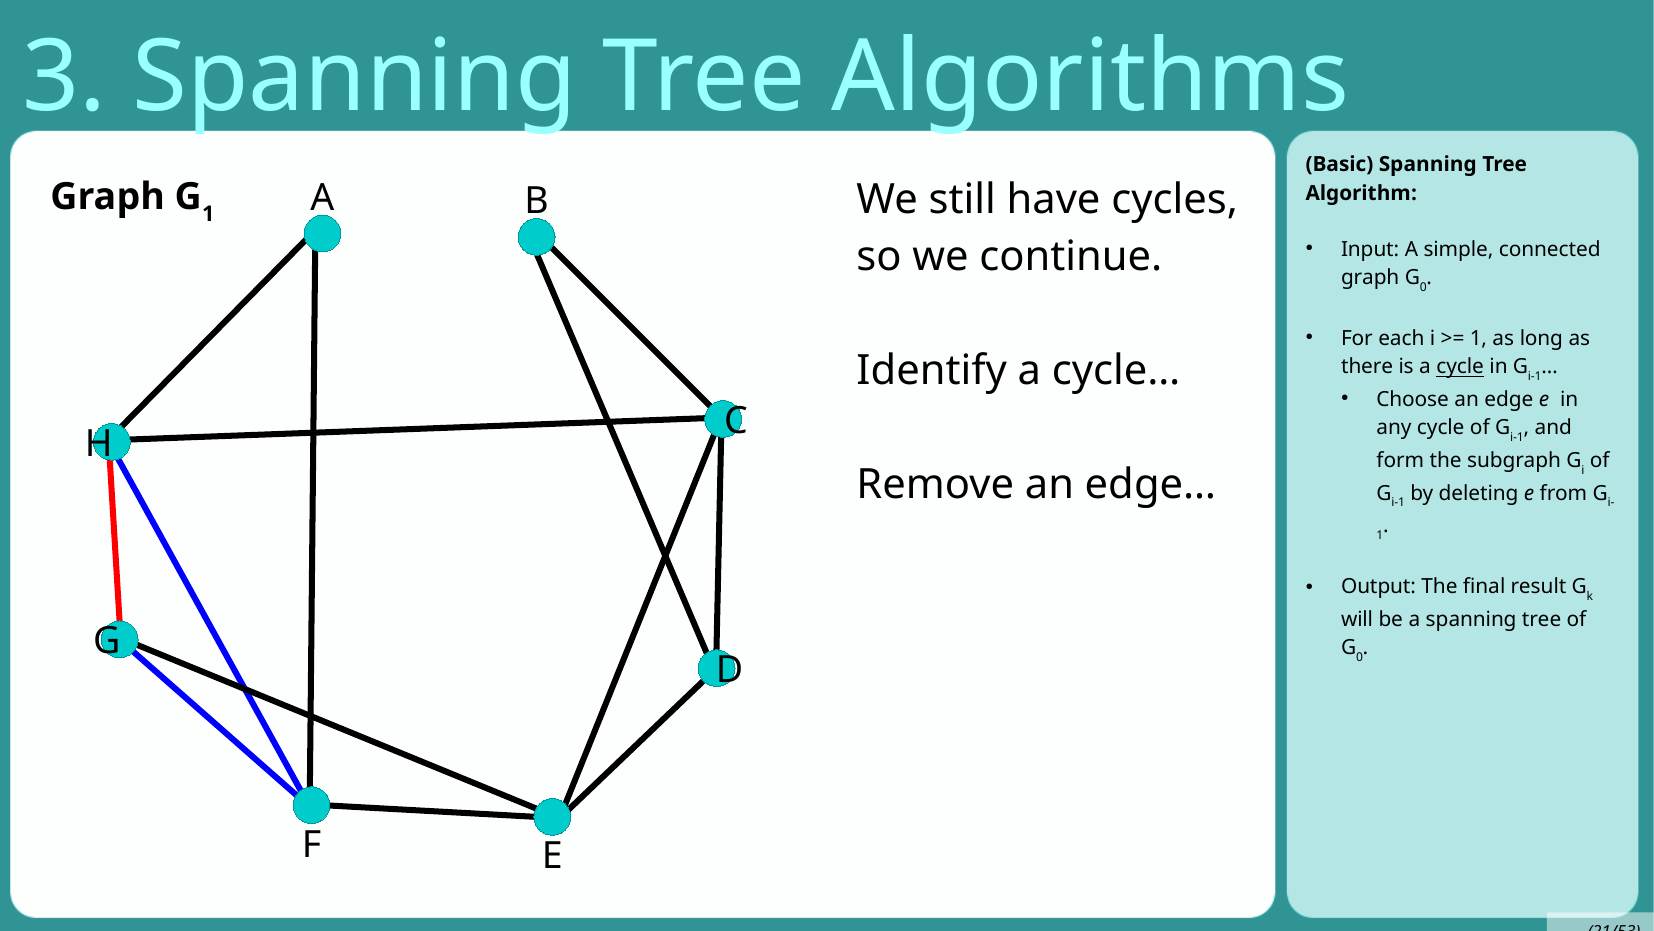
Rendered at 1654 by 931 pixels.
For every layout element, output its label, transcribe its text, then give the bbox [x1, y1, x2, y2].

text_box B [518, 218, 556, 256]
text_box D [698, 649, 731, 687]
text_box E [533, 798, 571, 836]
text_box D [722, 658, 736, 679]
picture [0, 0, 1654, 931]
text_box G [101, 620, 139, 658]
text_box We still have cycles, so we continue. Identify a cycle… Remove an edge… [856, 169, 1247, 452]
text_box C [704, 400, 737, 438]
text_box Graph G1 [35, 161, 242, 229]
text_box (<number>/53) [1546, 912, 1654, 931]
text_box F [293, 786, 330, 824]
text_box H [93, 423, 131, 461]
text_box A [304, 215, 341, 252]
title 3. Spanning Tree Algorithms [22, 13, 1511, 130]
text_box (Basic) Spanning Tree Algorithm: Input: A simple, connected graph G0. For each i >= 1, as long as there is a cycle in Gi-1… Choose an edge e in any cycle of Gi-1, and form the subgraph Gi of Gi-1 by deleting e from Gi-1. Output: The final result Gk will be a spanning tree of G0. [1290, 141, 1631, 661]
text_box C [730, 409, 742, 430]
